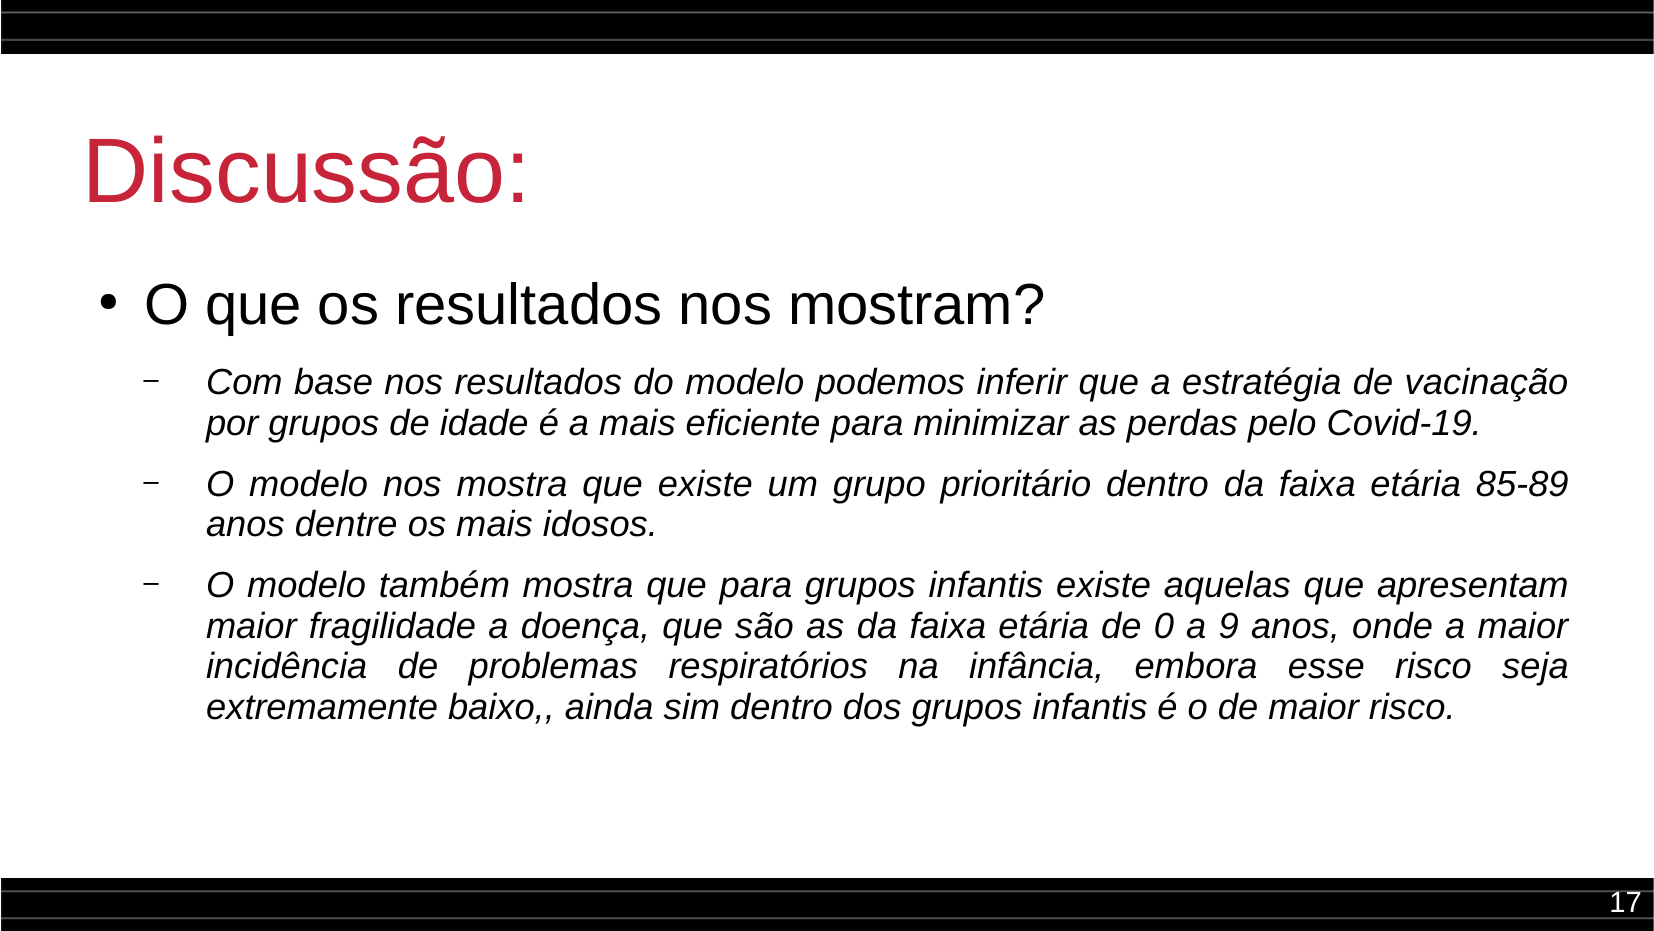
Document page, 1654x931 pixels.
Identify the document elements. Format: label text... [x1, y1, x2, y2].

picture [1, 878, 1654, 931]
list O que os resultados nos mostram? Com base nos resultados do modelo podemos inferir que a estratégia de vacinação por grupos de idade é a mais eficiente para minimizar as perdas pelo Covid-19. O modelo nos mostra que existe um grupo prioritário dentro da faixa etária 85-89 anos dentre os mais idosos. O modelo também mostra que para grupos infantis existe aquelas que apresentam maior fragilidade a doença, que são as da faixa etária de 0 a 9 anos, onde a maior incidência de problemas respiratórios na infância, embora esse risco seja extremamente baixo,, ainda sim dentro dos grupos infantis é o de maior risco. [82, 271, 1571, 758]
picture [1, 0, 1654, 54]
title Discussão: [82, 92, 1571, 249]
